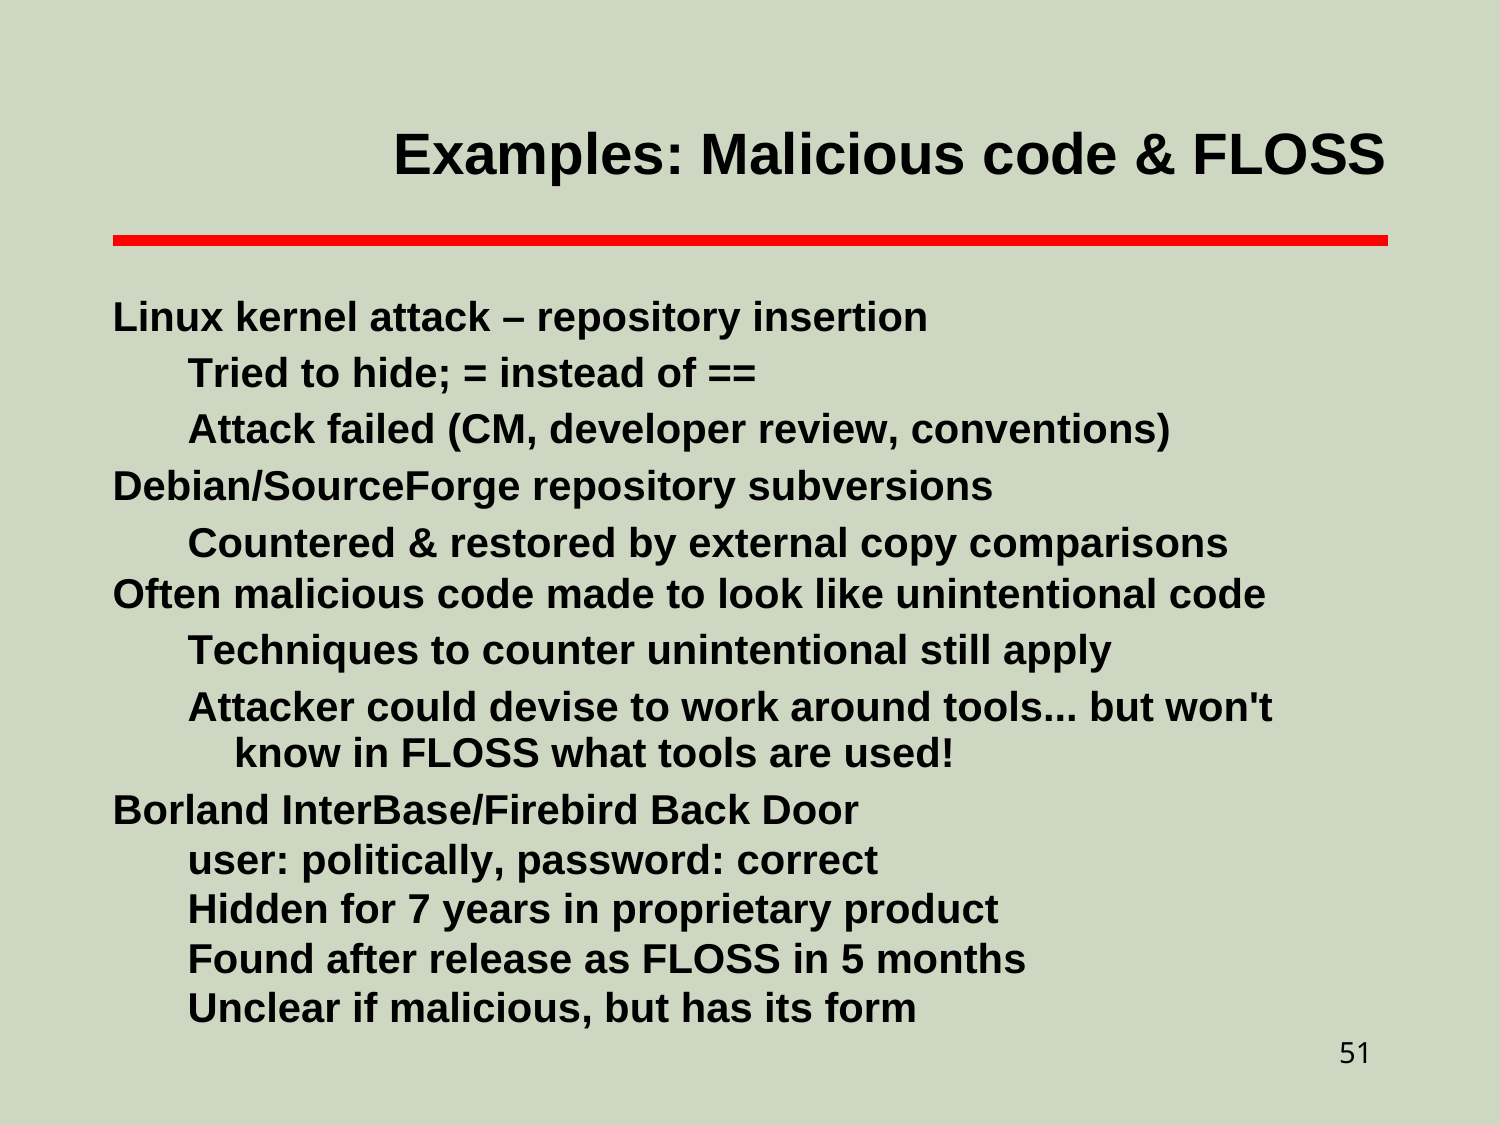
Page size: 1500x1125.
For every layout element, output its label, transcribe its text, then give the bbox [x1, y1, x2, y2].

list Linux kernel attack – repository insertion Tried to hide; = instead of == Attack failed (CM, developer review, conventions) Debian/SourceForge repository subversions Countered & restored by external copy comparisons Often malicious code made to look like unintentional code Techniques to counter unintentional still apply Attacker could devise to work around tools... but won't know in FLOSS what tools are used! Borland InterBase/Firebird Back Door user: politically, password: correct Hidden for 7 years in proprietary product Found after release as FLOSS in 5 months Unclear if malicious, but has its form [112, 299, 1388, 1052]
title Examples: Malicious code & FLOSS [337, 79, 1388, 230]
